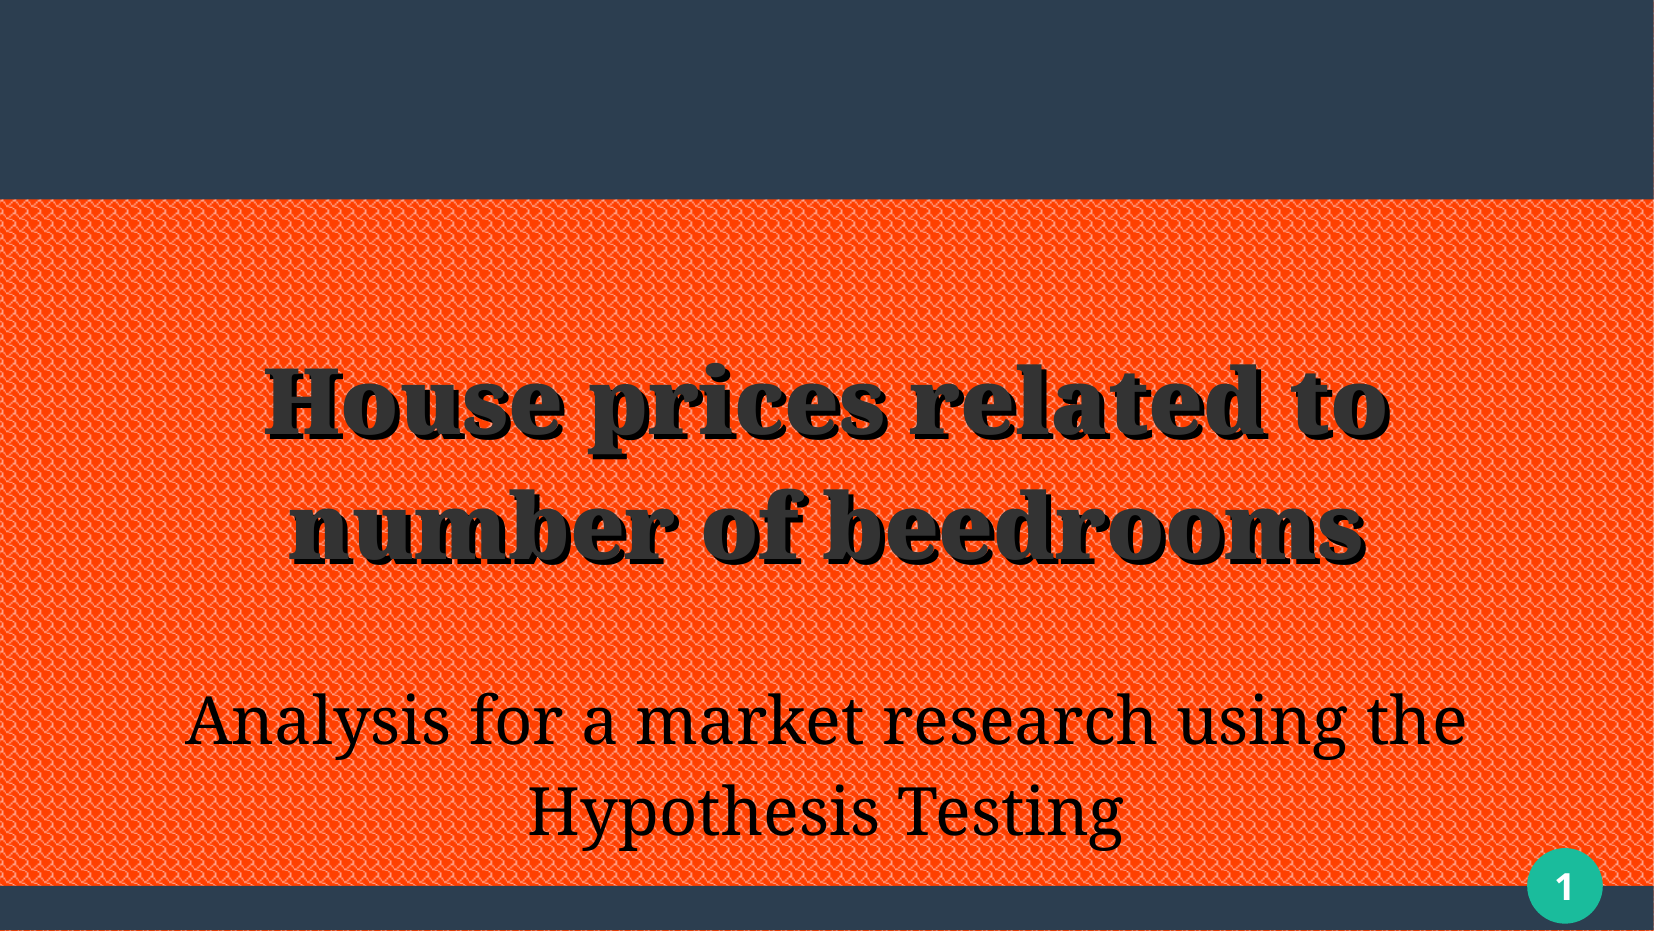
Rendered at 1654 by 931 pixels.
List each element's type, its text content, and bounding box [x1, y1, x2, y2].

title House prices related to number of beedrooms [59, 386, 1595, 642]
picture [0, 200, 1654, 885]
subtitle Analysis for a market research using the Hypothesis Testing [59, 642, 1595, 886]
